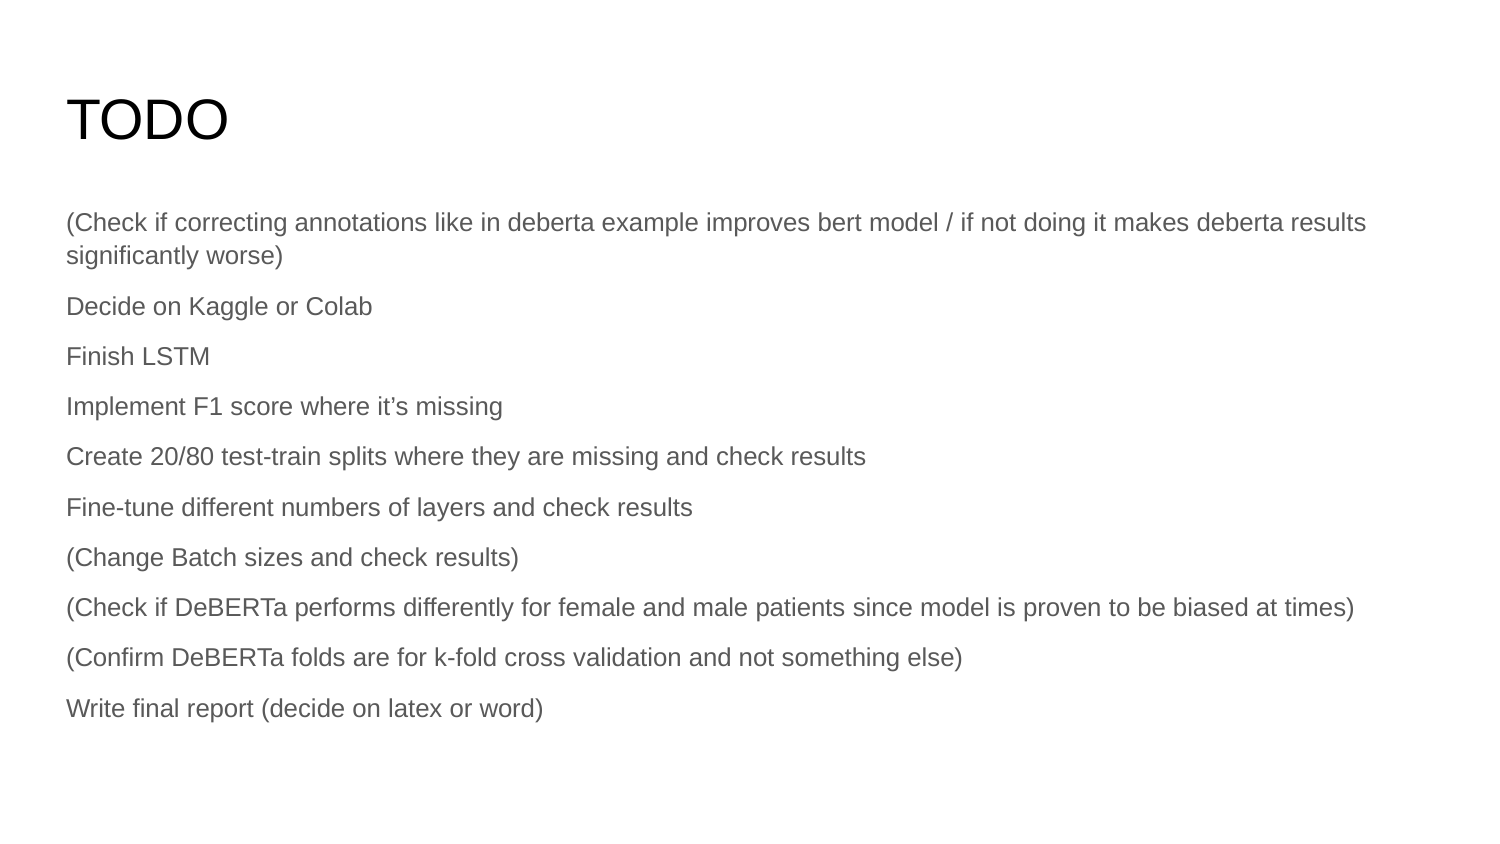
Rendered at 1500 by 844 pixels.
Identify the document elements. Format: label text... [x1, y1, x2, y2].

title TODO [51, 72, 1449, 167]
list (Check if correcting annotations like in deberta example improves bert model / if not doing it makes deberta results significantly worse) Decide on Kaggle or Colab Finish LSTM Implement F1 score where it’s missing Create 20/80 test-train splits where they are missing and check results Fine-tune different numbers of layers and check results (Change Batch sizes and check results) (Check if DeBERTa performs differently for female and male patients since model is proven to be biased at times) (Confirm DeBERTa folds are for k-fold cross validation and not something else) Write final report (decide on latex or word) [51, 189, 1449, 750]
